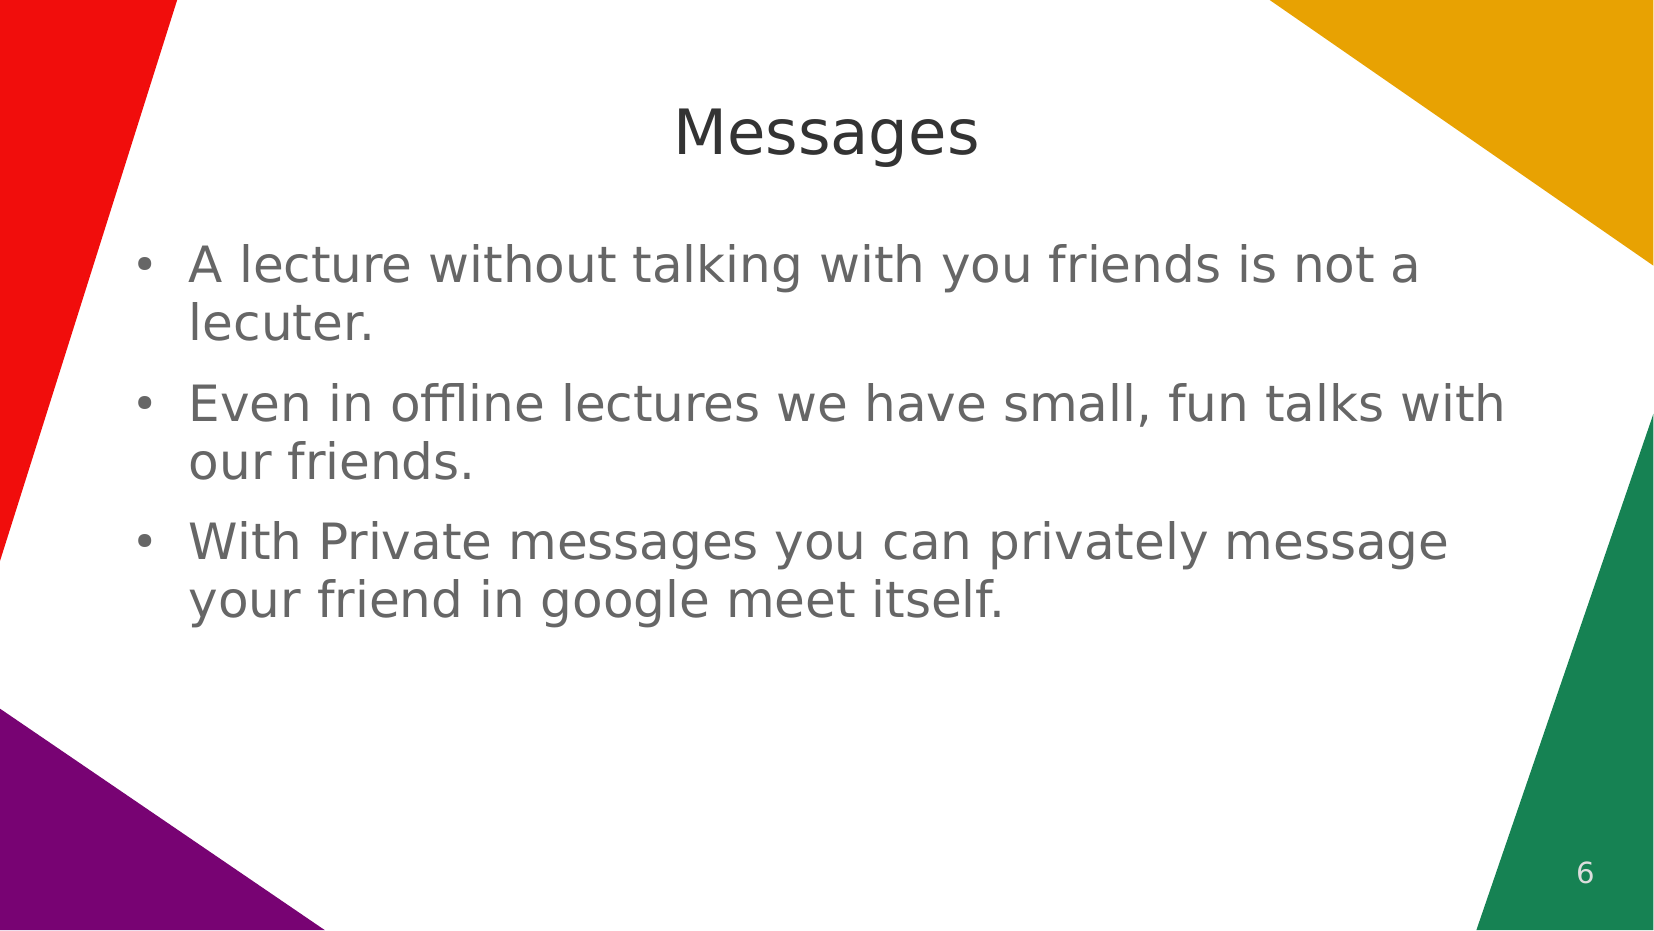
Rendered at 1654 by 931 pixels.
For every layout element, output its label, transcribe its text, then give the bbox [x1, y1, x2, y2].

title Messages [118, 59, 1536, 207]
list A lecture without talking with you friends is not a lecuter. Even in offline lectures we have small, fun talks with our friends. With Private messages you can privately message your friend in google meet itself. [118, 236, 1536, 827]
